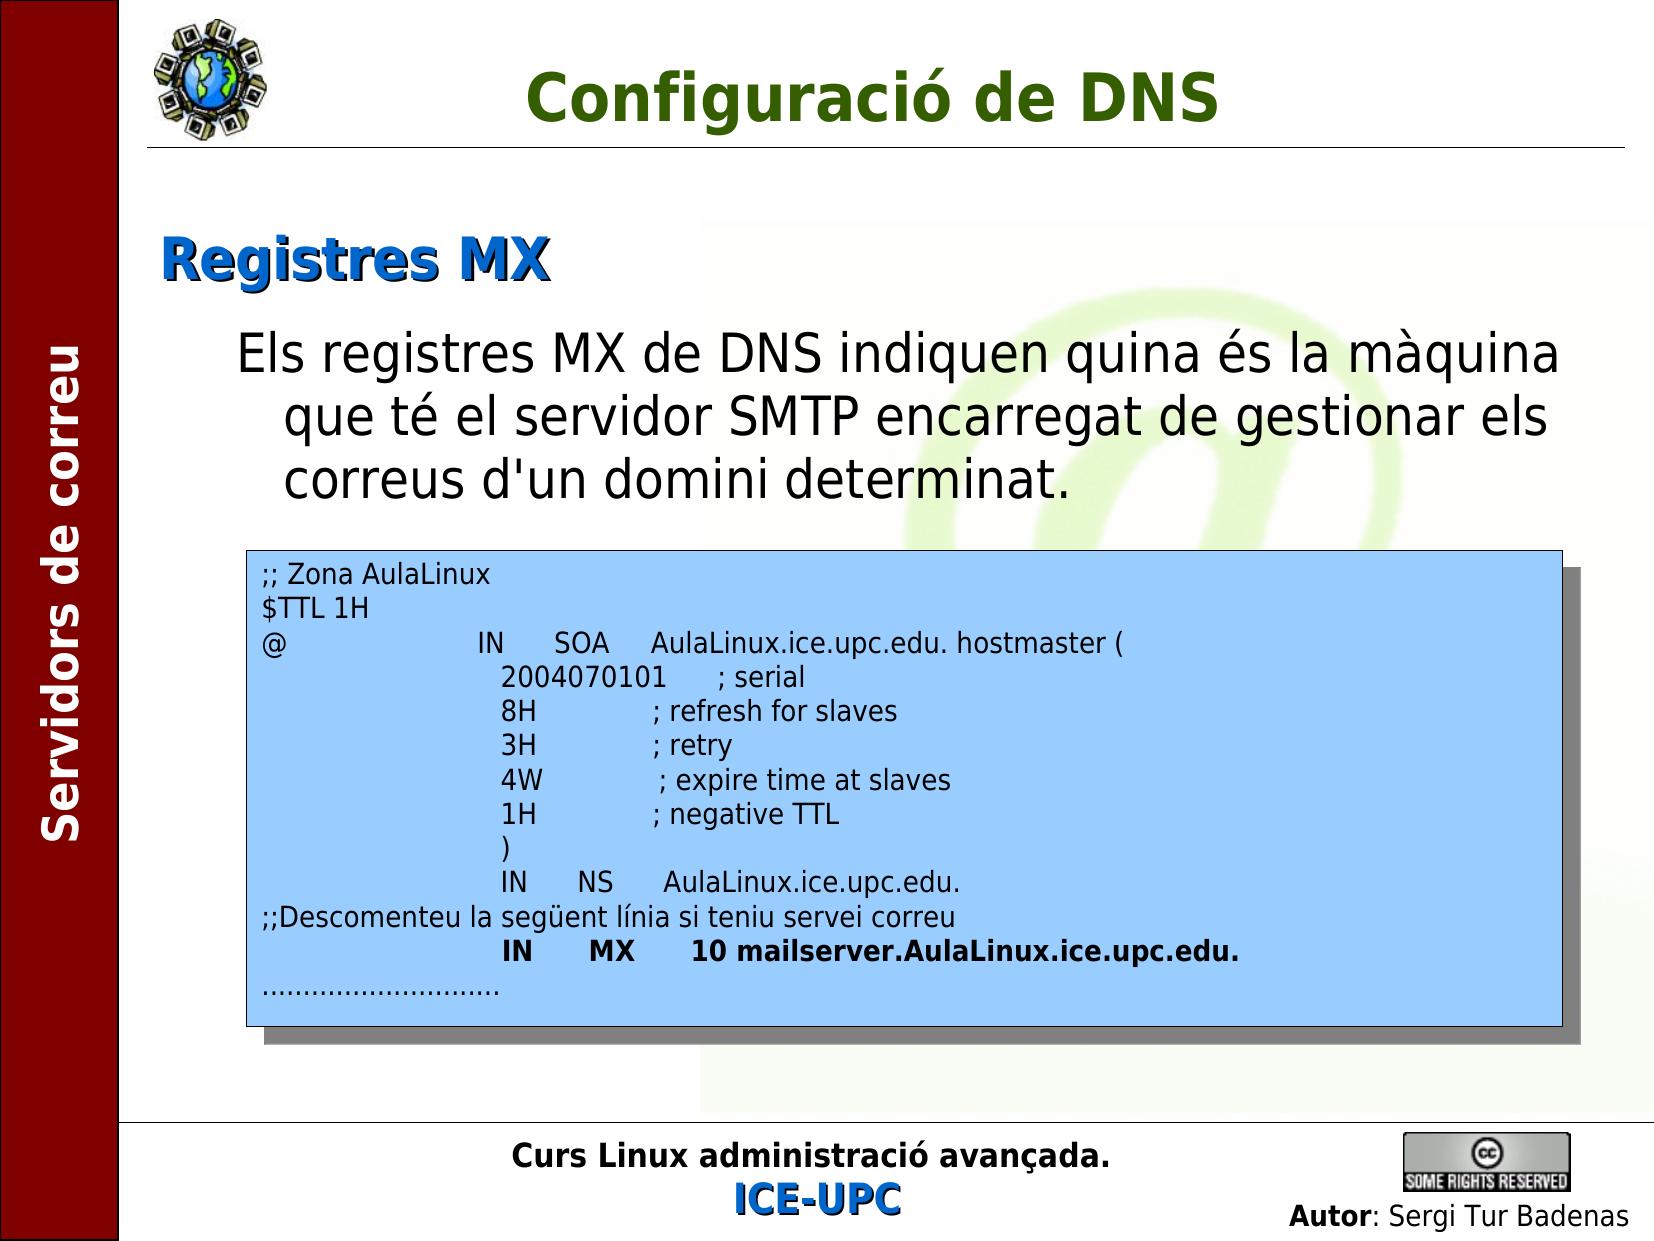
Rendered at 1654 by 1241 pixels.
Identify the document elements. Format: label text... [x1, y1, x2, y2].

picture [700, 217, 1654, 1113]
picture [1403, 1132, 1571, 1192]
title Configuració de DNS [129, 56, 1619, 141]
picture [154, 19, 268, 56]
text_box ;; Zona AulaLinux $TTL 1H @ IN SOA AulaLinux.ice.upc.edu. hostmaster ( 2004070101 ; serial 8H ; refresh for slaves 3H ; retry 4W ; expire time at slaves 1H ; negative TTL ) IN NS AulaLinux.ice.upc.edu. ;;Descomenteu la següent línia si teniu servei correu IN MX 10 mailserver.AulaLinux.ice.upc.edu. ............................. [246, 550, 1563, 1027]
list Registres MX Els registres MX de DNS indiquen quina és la màquina que té el servidor SMTP encarregat de gestionar els correus d'un domini determinat. [141, 225, 1630, 1061]
